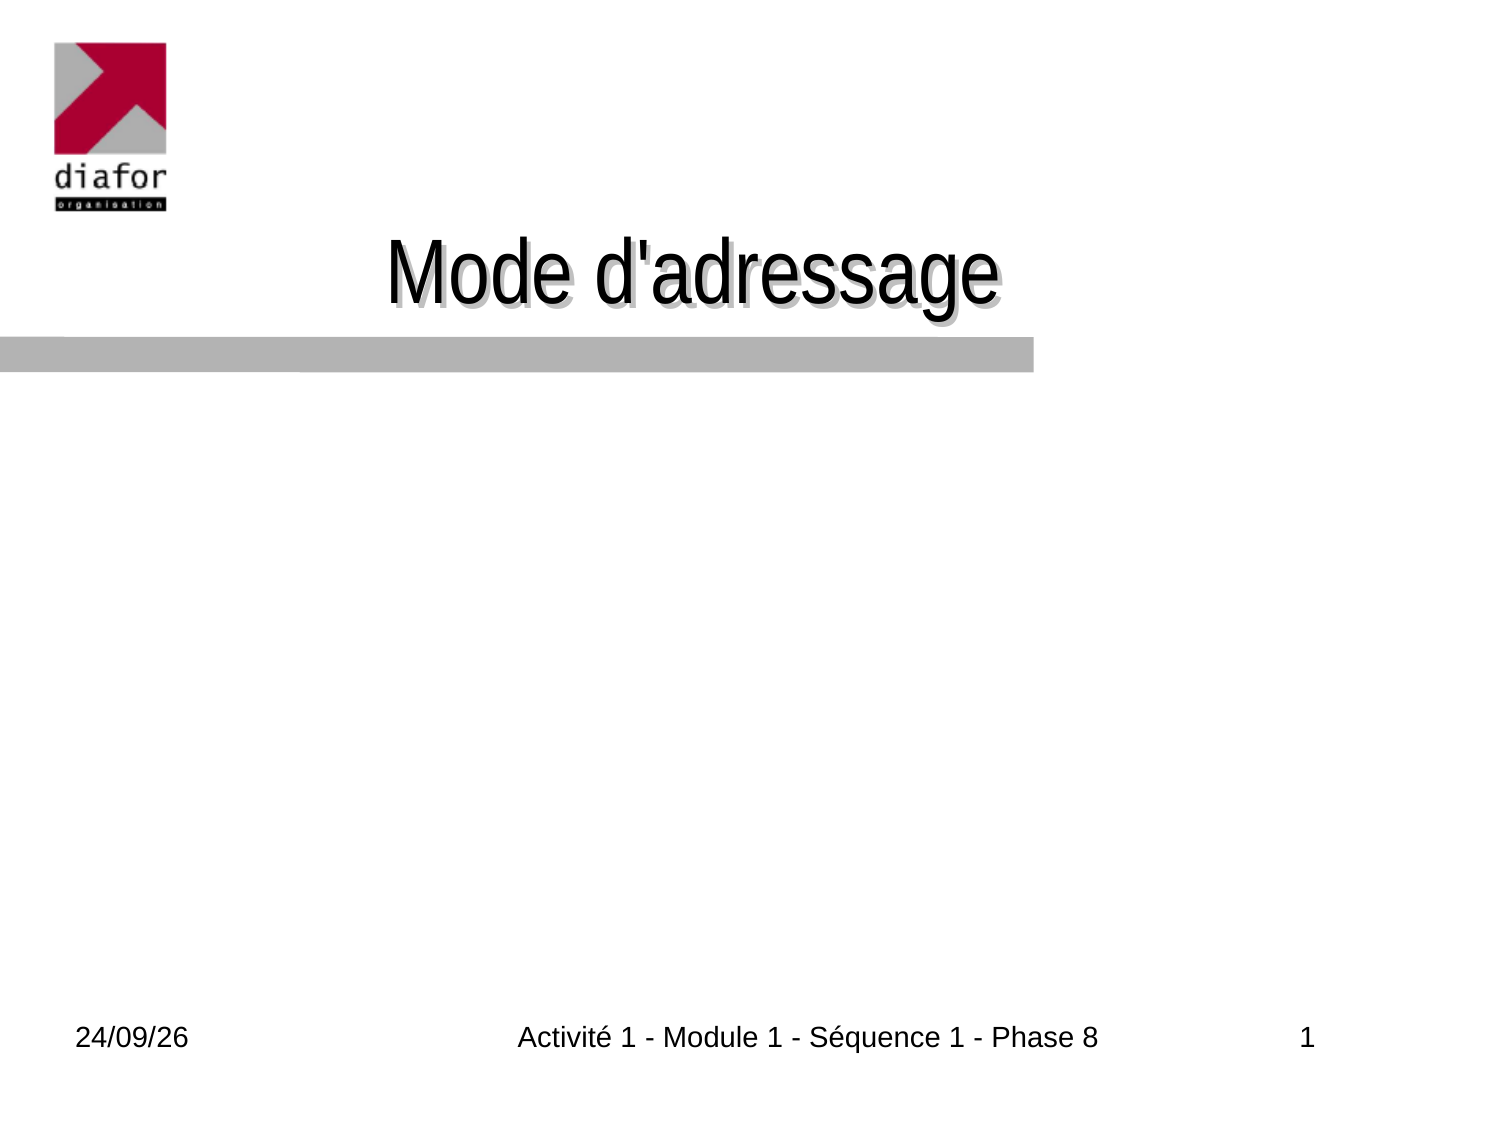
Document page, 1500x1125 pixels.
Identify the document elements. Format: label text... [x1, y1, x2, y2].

text_box [1299, 1024, 1419, 1096]
text_box Activité 1 - Module 1 - Séquence 1 - Phase 8 [324, 1024, 1293, 1096]
title Mode d'adressage [59, 217, 1329, 431]
text_box [75, 1024, 320, 1096]
